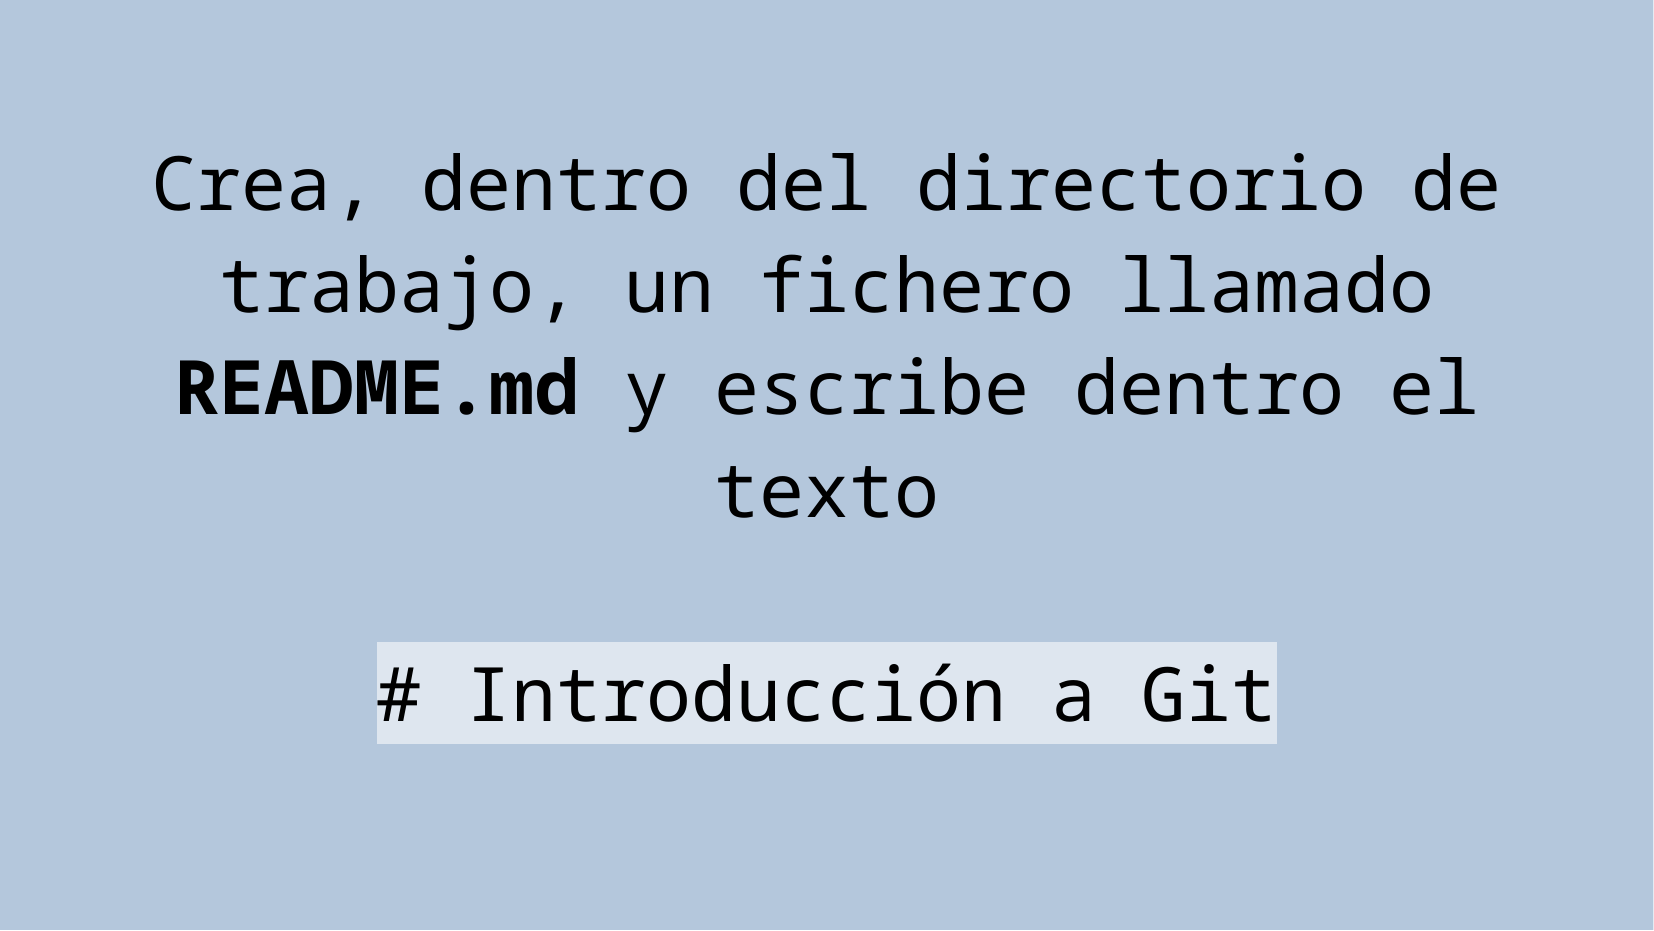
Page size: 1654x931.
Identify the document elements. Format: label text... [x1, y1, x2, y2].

subtitle Crea, dentro del directorio de trabajo, un fichero llamado README.md y escribe dentro el texto # Introducción a Git [82, 76, 1571, 797]
